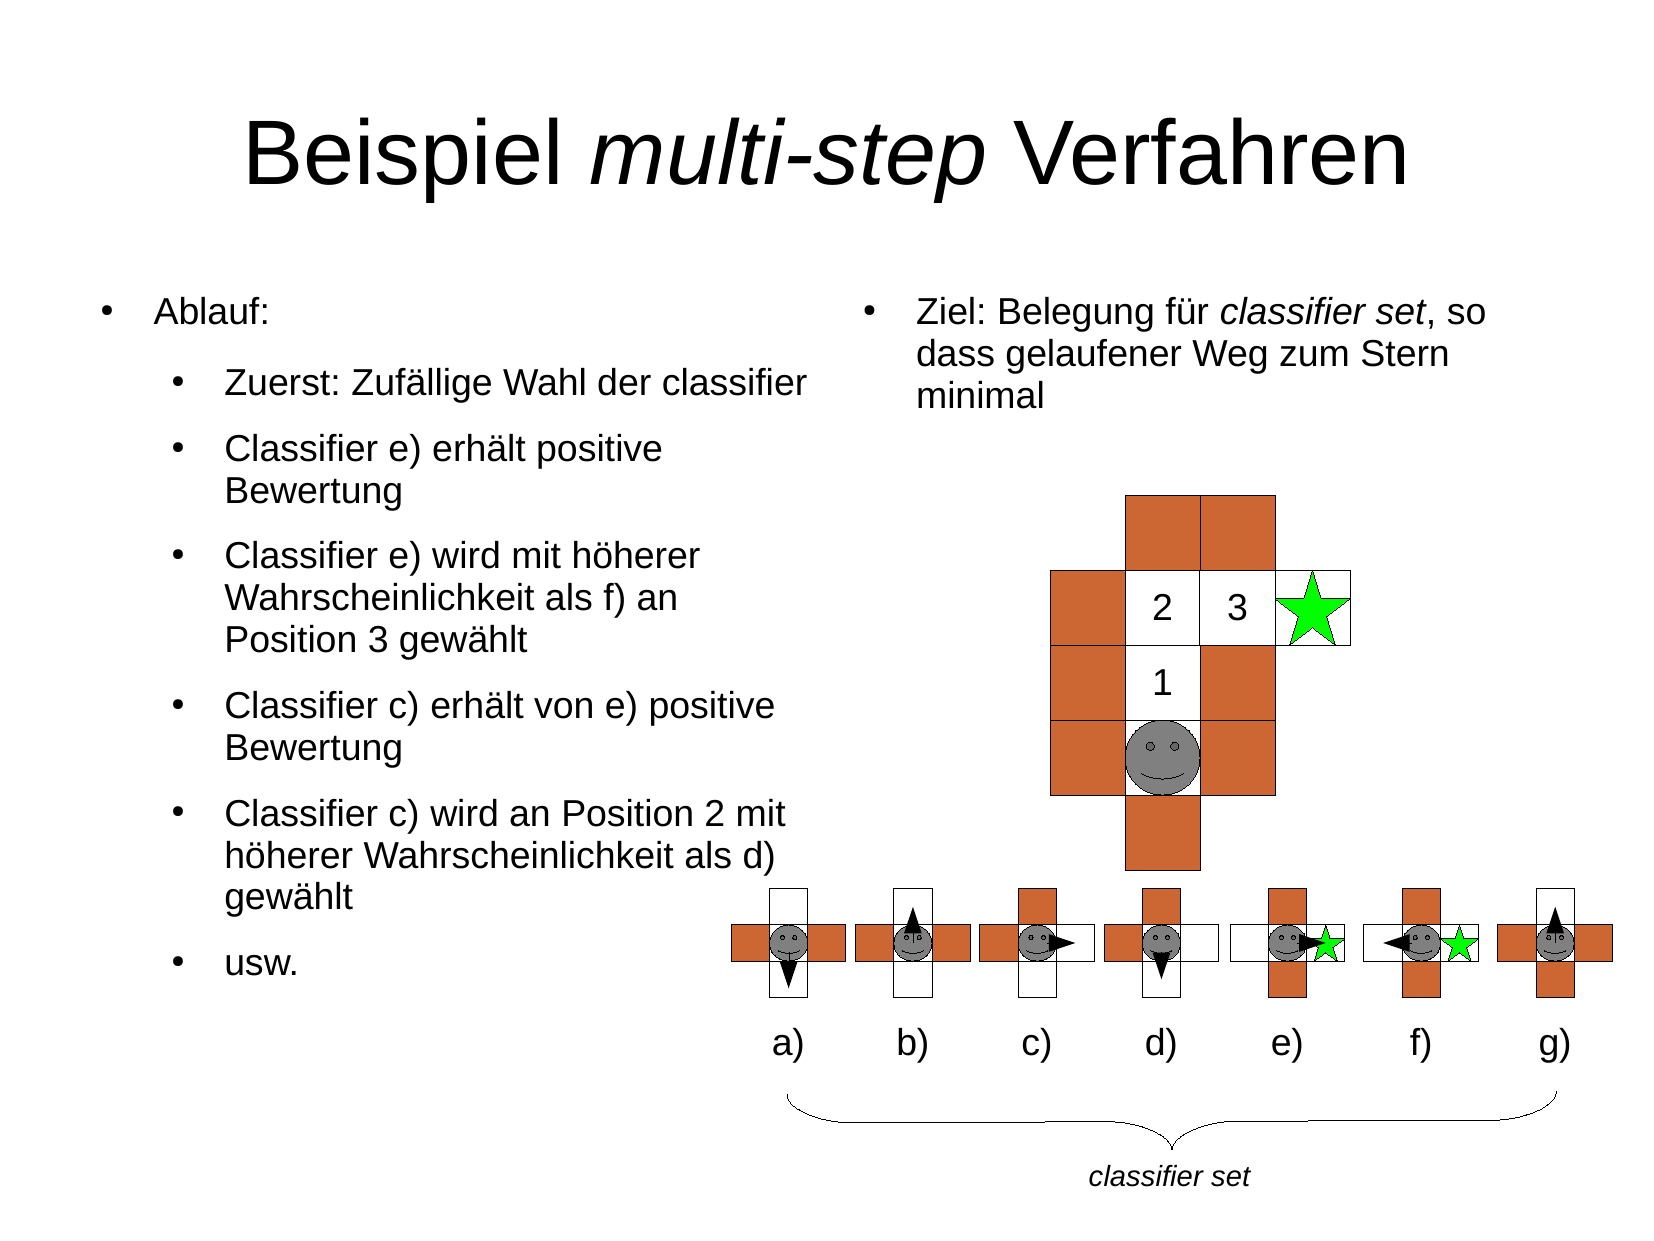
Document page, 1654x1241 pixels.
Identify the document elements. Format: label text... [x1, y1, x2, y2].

text_box f) [1402, 961, 1441, 998]
text_box [855, 888, 971, 962]
text_box [1497, 888, 1613, 962]
text_box 1 [1126, 645, 1200, 720]
text_box [1363, 888, 1479, 962]
text_box 2 [1019, 925, 1030, 935]
text_box 2 [1143, 925, 1155, 935]
text_box 2 [1143, 951, 1155, 961]
text_box 3 [1428, 925, 1440, 936]
text_box a) [769, 961, 808, 998]
text_box 2 [1019, 951, 1030, 961]
text_box 2 [1126, 571, 1199, 645]
text_box [1104, 888, 1219, 962]
text_box 3 [1199, 571, 1275, 645]
text_box 3 [1268, 925, 1281, 938]
text_box 2 [1168, 925, 1180, 936]
text_box 3 [1294, 950, 1306, 961]
text_box 3 [1428, 950, 1440, 961]
text_box d) [1142, 961, 1181, 998]
list Ablauf: Zuerst: Zufällige Wahl der classifier Classifier e) erhält positive Bewertung Classifier e) wird mit höherer Wahrscheinlichkeit als f) an Position 3 gewählt Classifier c) erhält von e) positive Bewertung Classifier c) wird an Position 2 mit höherer Wahrscheinlichkeit als d) gewählt usw. [82, 290, 809, 1094]
list Ziel: Belegung für classifier set, so dass gelaufener Weg zum Stern minimal [845, 290, 1572, 1094]
text_box g) [1536, 961, 1575, 998]
text_box 2 [1168, 950, 1180, 961]
text_box 3 [1402, 925, 1415, 936]
text_box classifier set [1073, 1152, 1266, 1201]
text_box c) [1018, 961, 1057, 998]
text_box [731, 888, 846, 962]
text_box [1050, 495, 1351, 871]
text_box [979, 888, 1095, 962]
text_box 3 [1268, 948, 1281, 961]
text_box 3 [1402, 950, 1415, 961]
text_box 2 [1044, 950, 1056, 961]
text_box [1230, 888, 1345, 962]
text_box 3 [1294, 925, 1306, 936]
text_box b) [893, 961, 933, 998]
text_box 2 [1044, 925, 1056, 936]
title Beispiel multi-step Verfahren [82, 56, 1571, 250]
text_box e) [1268, 961, 1307, 998]
